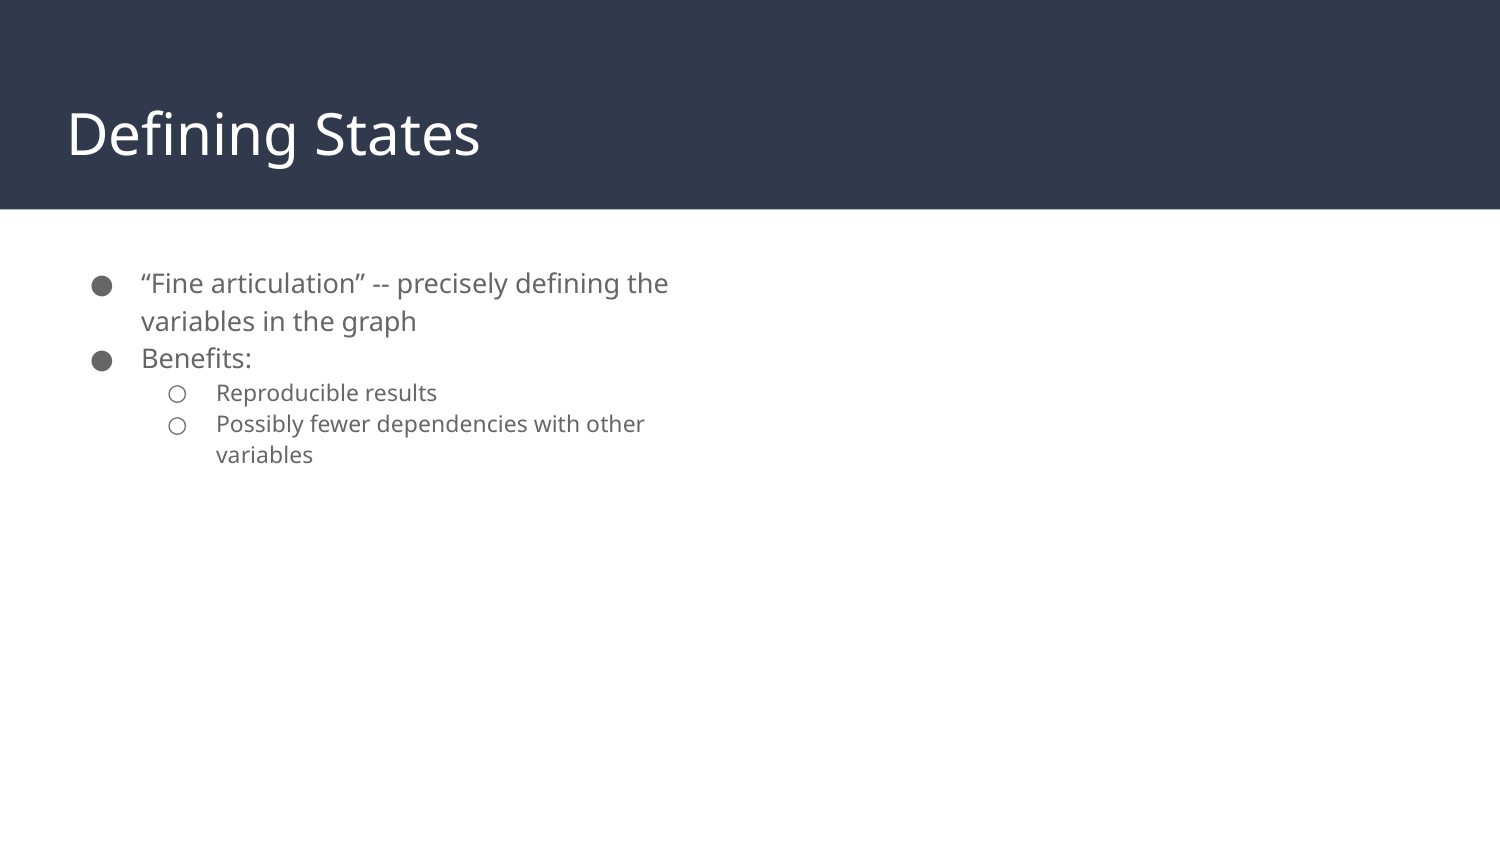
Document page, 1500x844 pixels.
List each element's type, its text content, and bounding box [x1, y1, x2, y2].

list “Fine articulation” -- precisely defining the variables in the graph Benefits: Reproducible results Possibly fewer dependencies with other variables [51, 247, 708, 752]
title Defining States [51, 82, 1449, 185]
